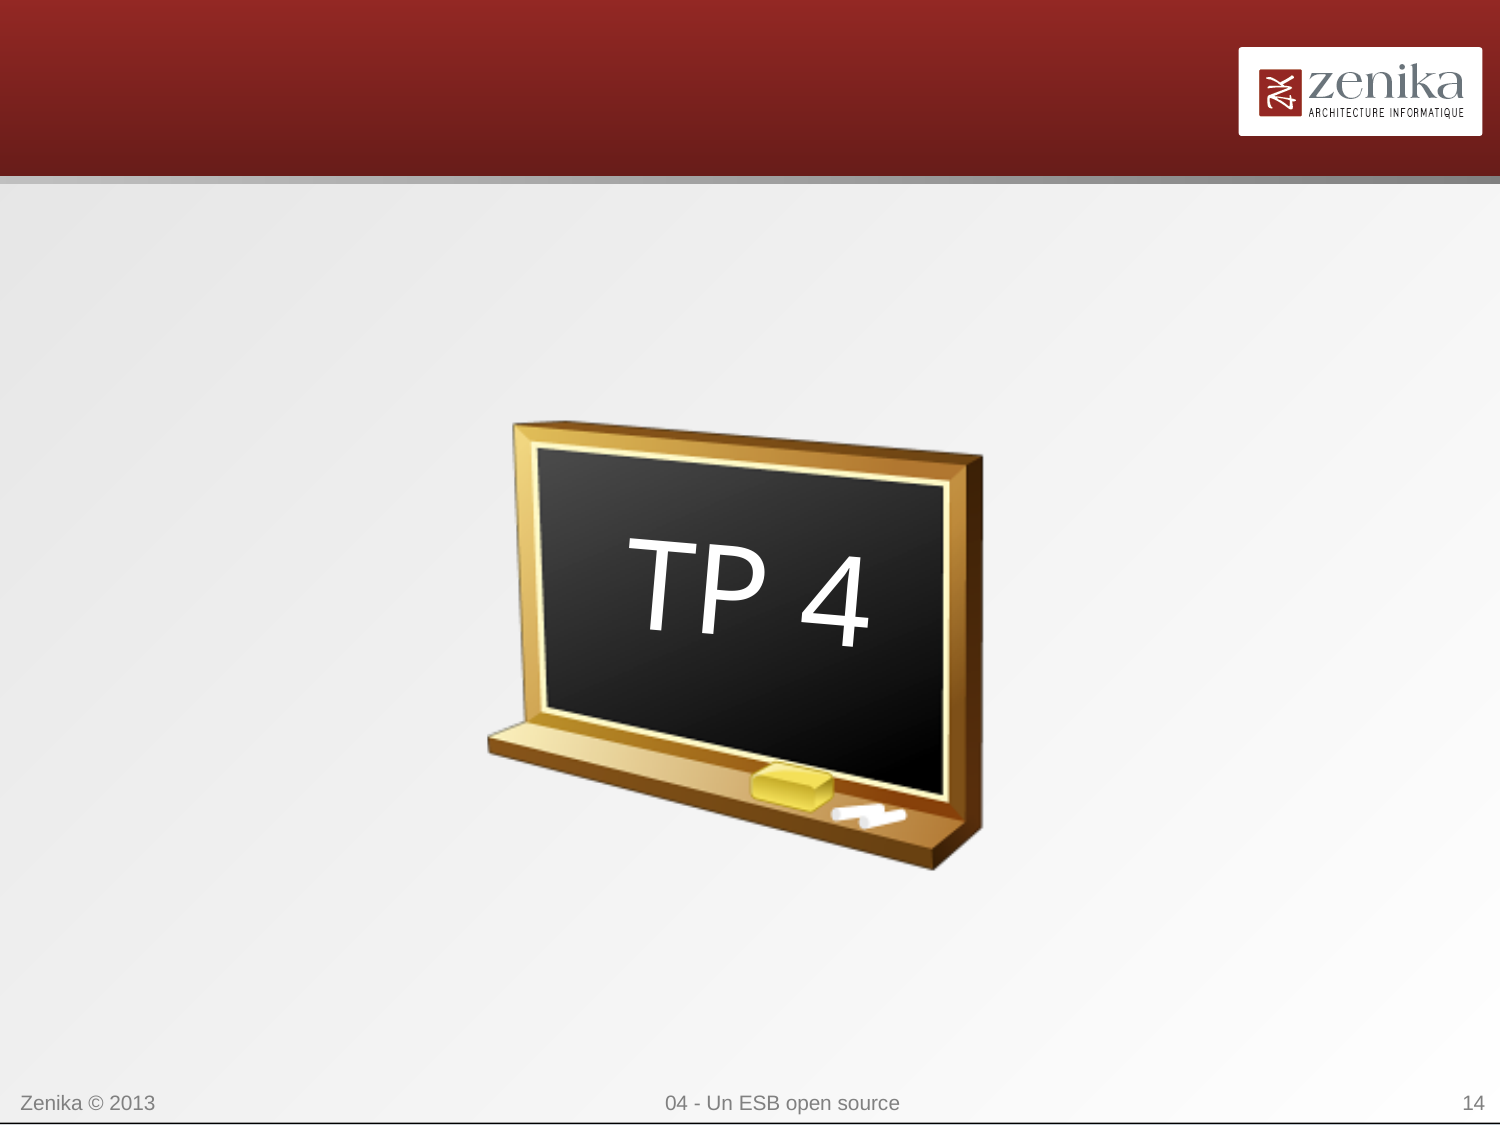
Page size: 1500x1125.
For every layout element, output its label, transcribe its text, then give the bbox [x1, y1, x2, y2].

text_box TP 4 [602, 496, 918, 695]
picture [1257, 58, 1464, 125]
picture [484, 388, 1019, 923]
